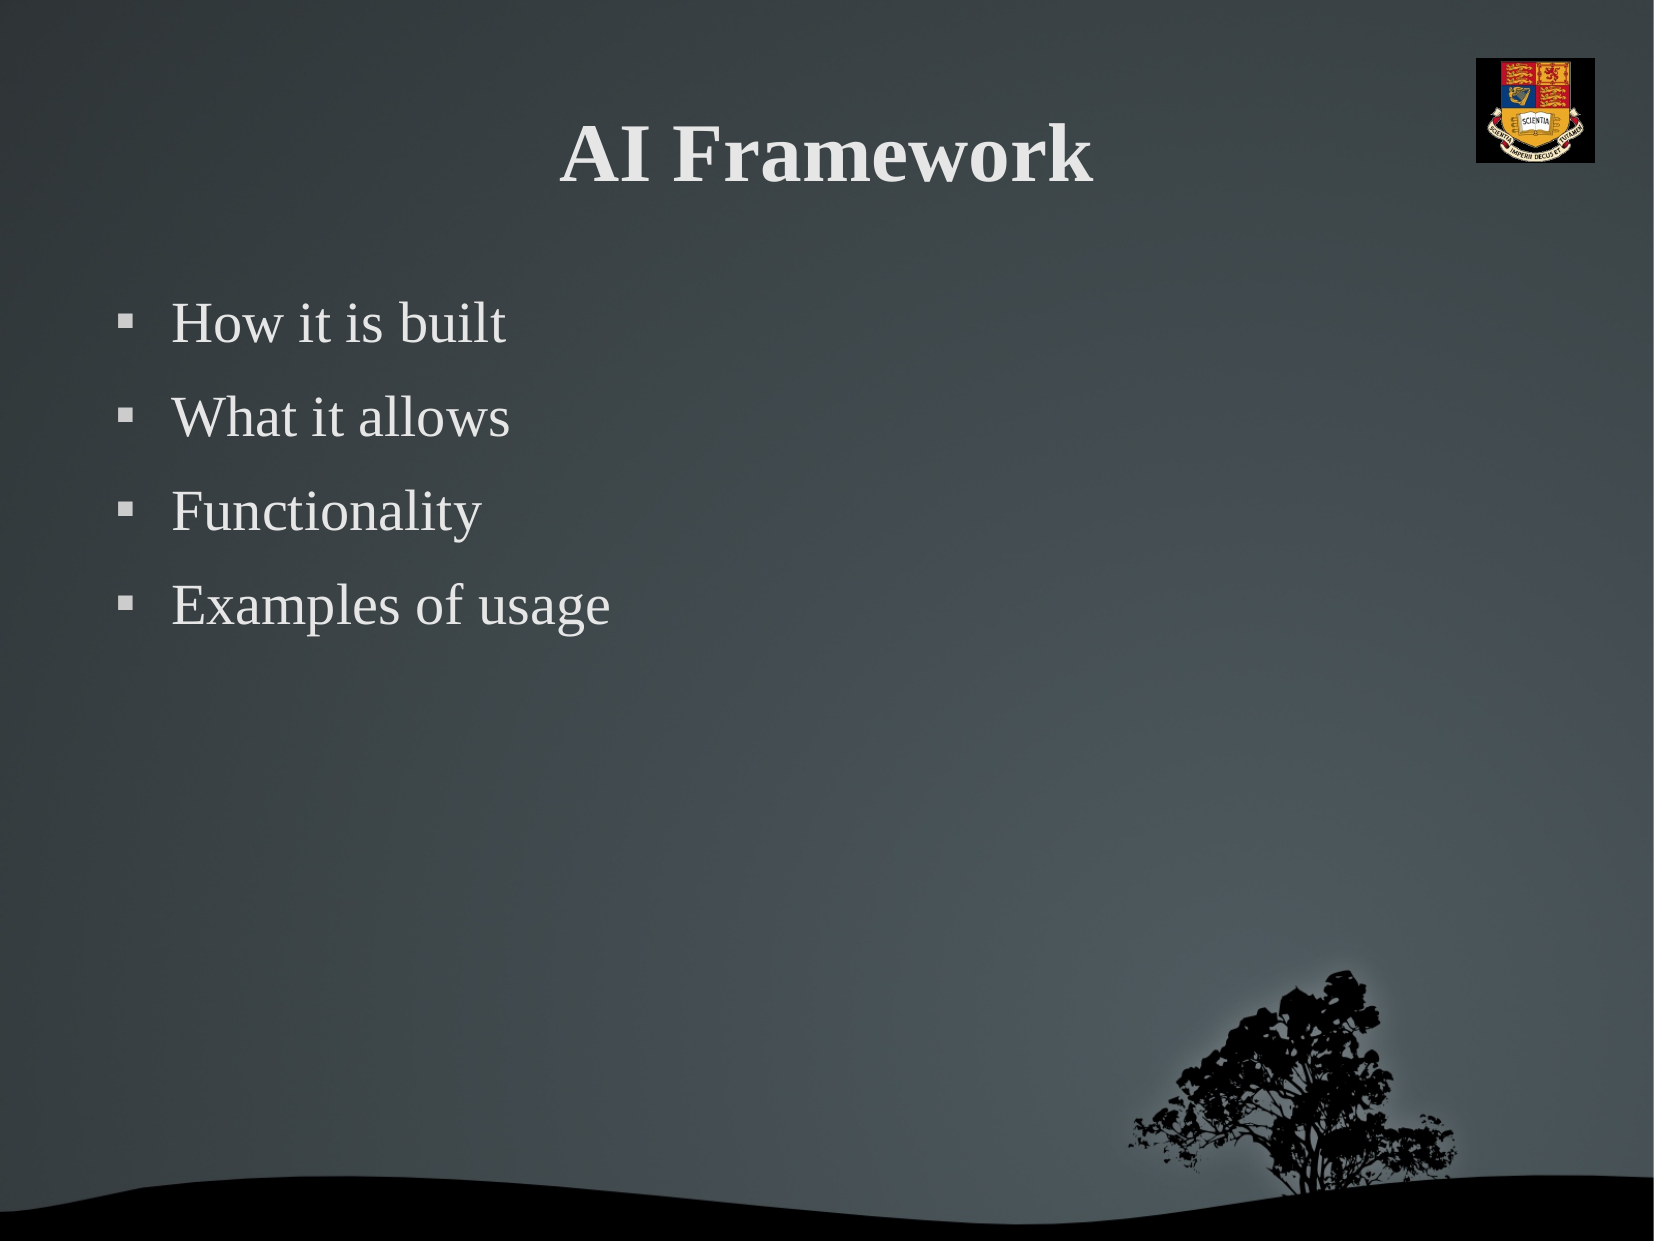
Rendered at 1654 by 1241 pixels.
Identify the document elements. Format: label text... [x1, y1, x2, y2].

list How it is built What it allows Functionality Examples of usage [82, 290, 1571, 1109]
picture [0, 0, 1654, 1241]
title AI Framework [82, 49, 1571, 257]
